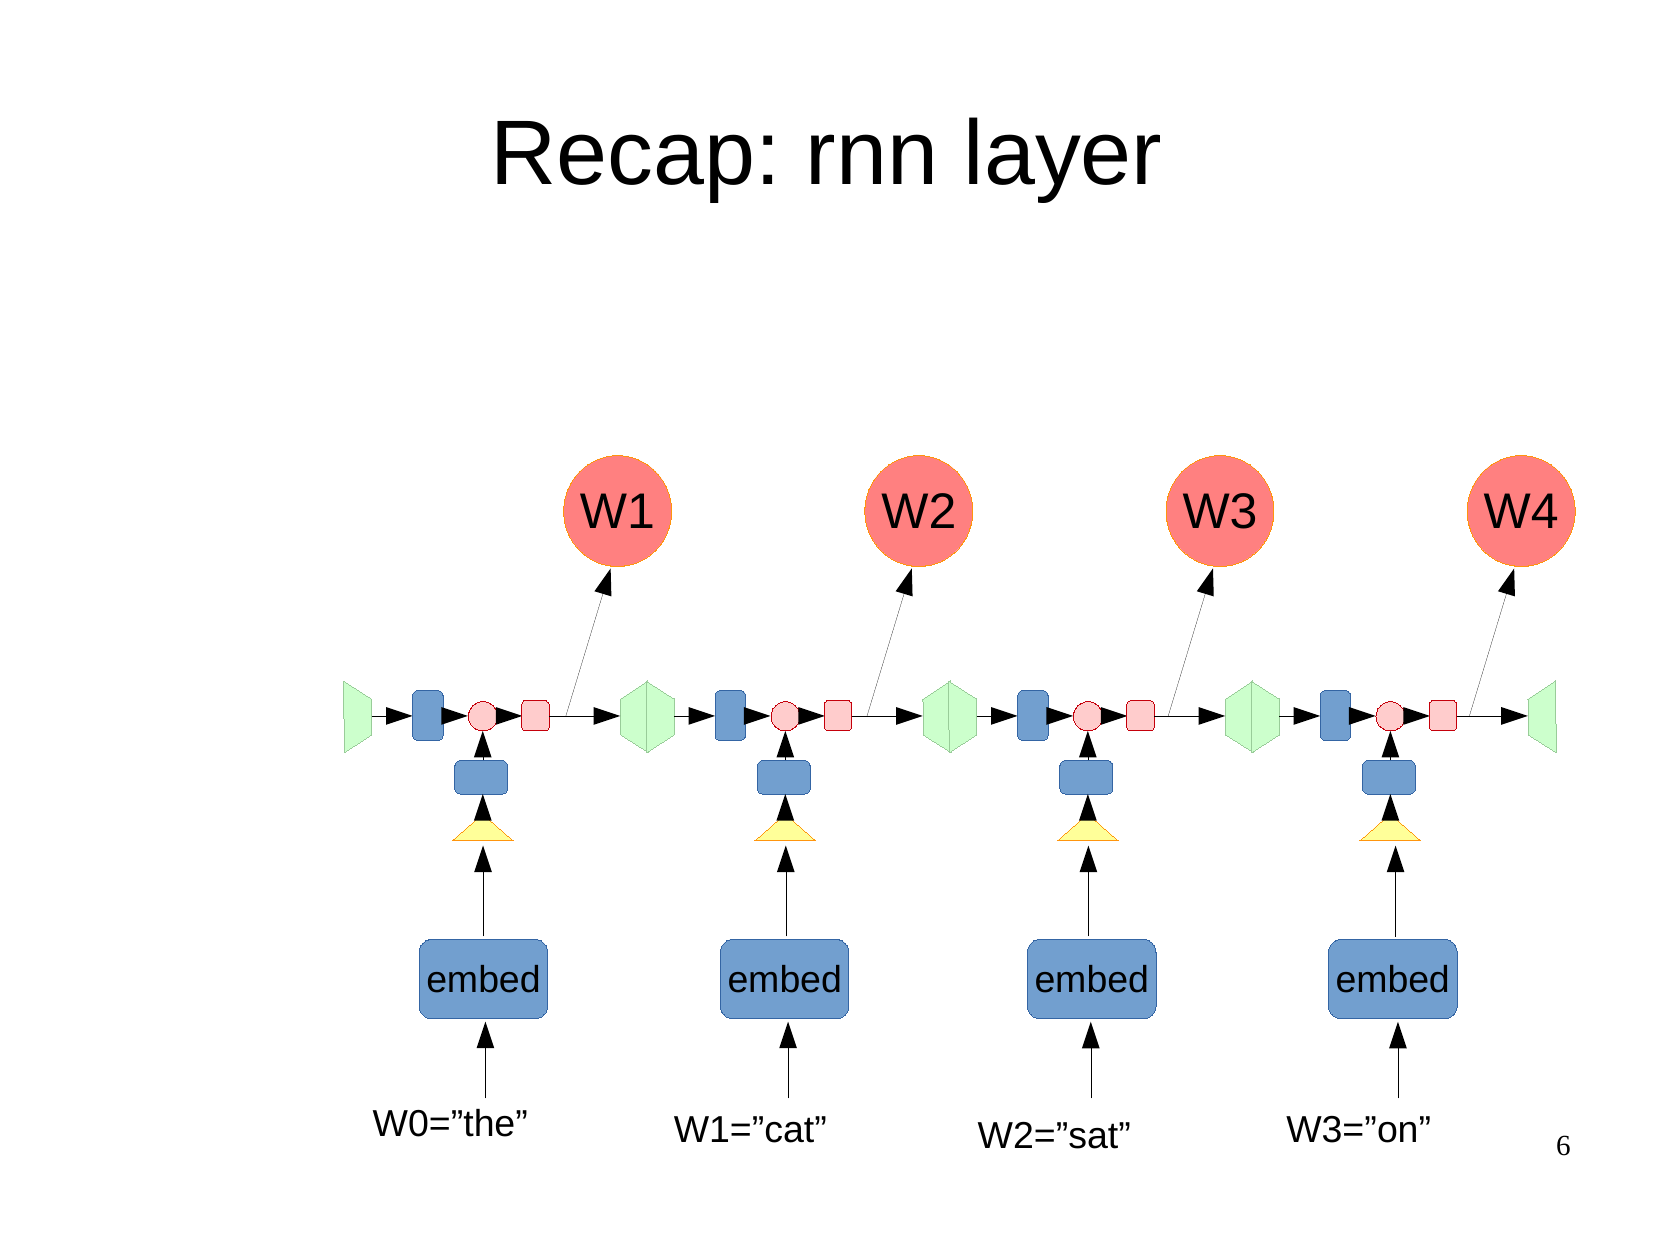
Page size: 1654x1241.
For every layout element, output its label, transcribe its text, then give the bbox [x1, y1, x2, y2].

text_box [771, 701, 798, 731]
text_box [1359, 821, 1421, 841]
text_box [1059, 760, 1113, 795]
text_box W1 [563, 455, 672, 567]
text_box [1320, 690, 1351, 741]
text_box W3 [1166, 455, 1274, 567]
text_box [1017, 690, 1049, 741]
text_box embed [1027, 939, 1157, 1019]
text_box [452, 821, 514, 841]
text_box [1225, 680, 1280, 753]
text_box [343, 681, 372, 753]
text_box [1126, 700, 1155, 731]
text_box embed [1328, 939, 1458, 1019]
text_box [1073, 701, 1100, 731]
text_box W1=”cat” [659, 1101, 869, 1159]
text_box [757, 760, 811, 795]
text_box [1057, 821, 1119, 841]
text_box embed [720, 939, 849, 1019]
text_box [468, 701, 495, 731]
text_box [1375, 701, 1403, 731]
text_box embed [419, 939, 548, 1019]
title Recap: rnn layer [82, 49, 1571, 257]
text_box W2 [864, 455, 973, 567]
text_box [754, 821, 816, 841]
text_box [620, 680, 675, 753]
text_box [824, 700, 852, 731]
text_box [454, 760, 508, 795]
text_box W0=”the” [357, 1095, 568, 1152]
text_box [715, 690, 746, 741]
text_box W4 [1467, 455, 1576, 567]
text_box W3=”on” [1271, 1101, 1485, 1159]
text_box [412, 690, 444, 741]
text_box [1362, 760, 1416, 795]
text_box [922, 680, 977, 753]
text_box [521, 700, 550, 731]
text_box [1429, 700, 1457, 731]
text_box [1527, 680, 1557, 753]
text_box W2=”sat” [963, 1107, 1190, 1165]
